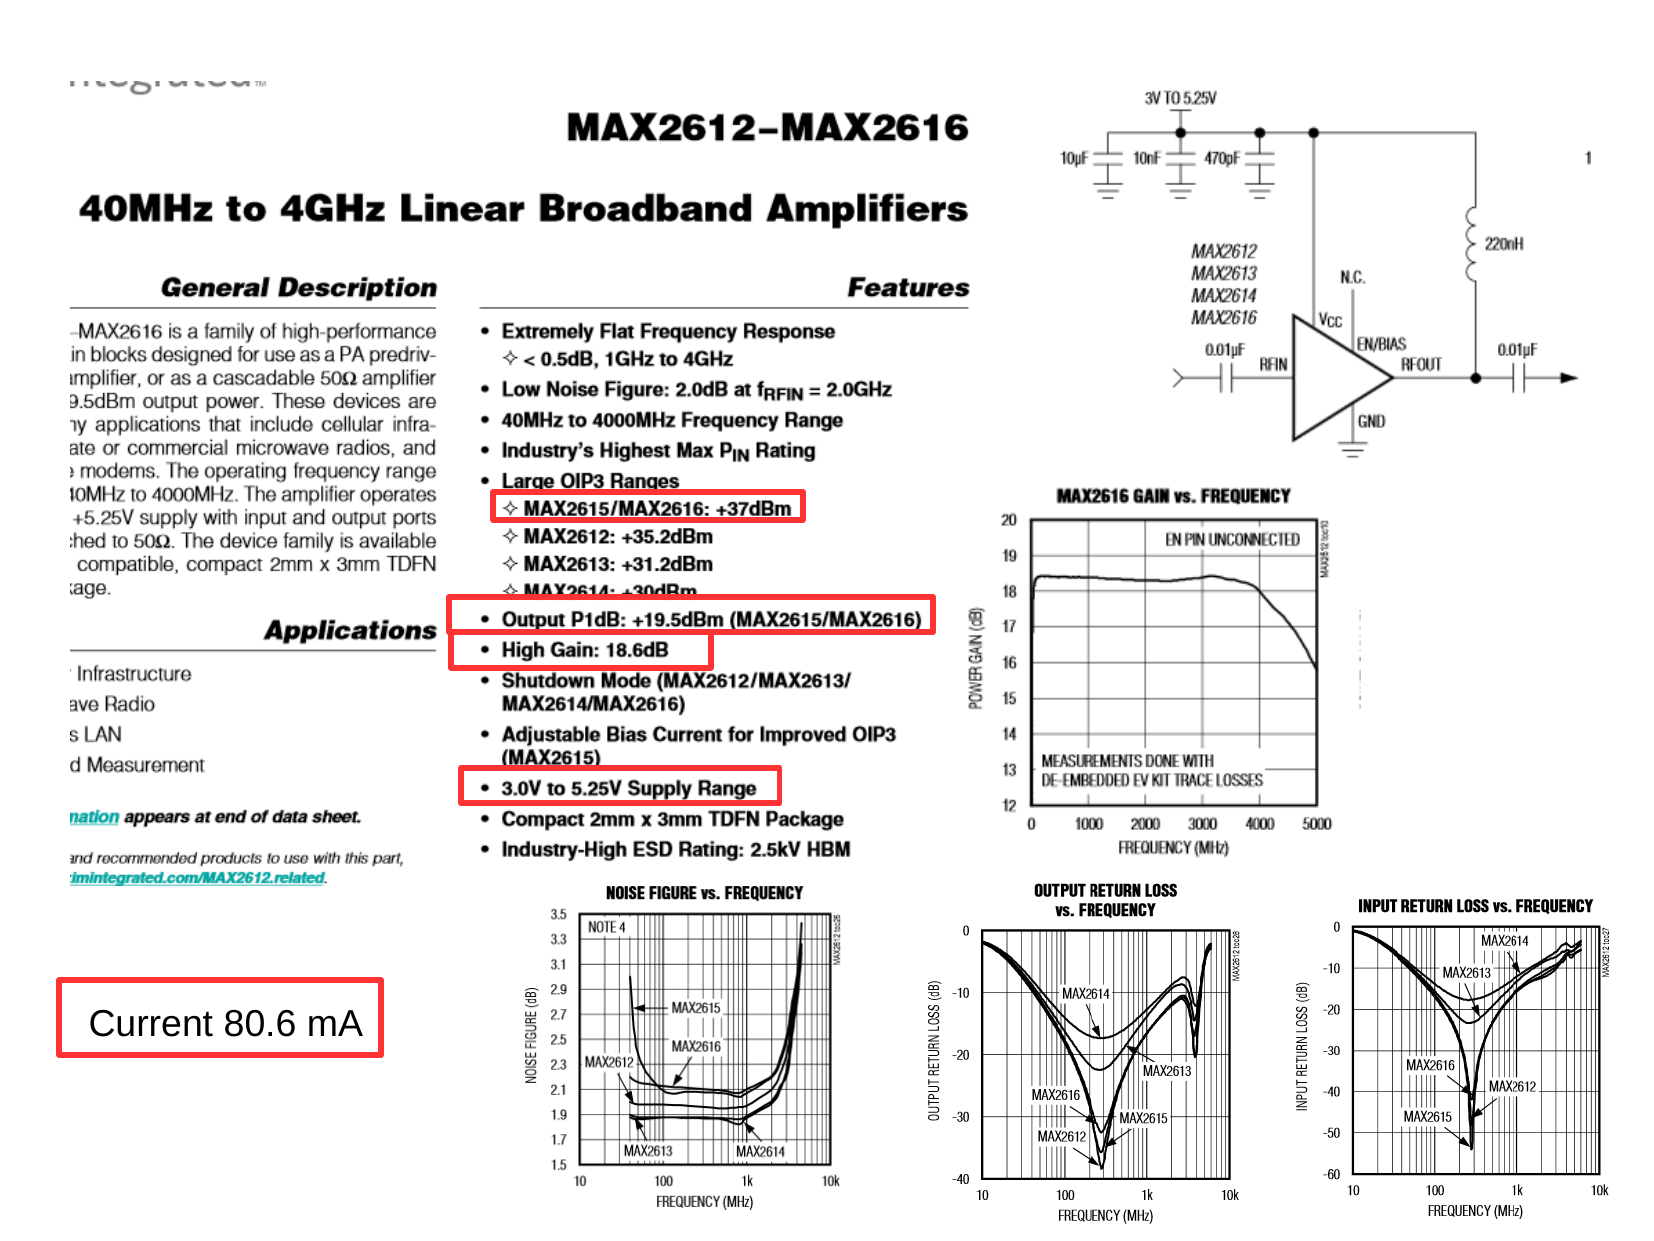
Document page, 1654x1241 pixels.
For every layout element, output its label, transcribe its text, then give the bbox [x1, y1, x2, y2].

text_box Current 80.6 mA [70, 992, 378, 1052]
picture [1282, 885, 1630, 1223]
picture [70, 58, 1591, 1241]
